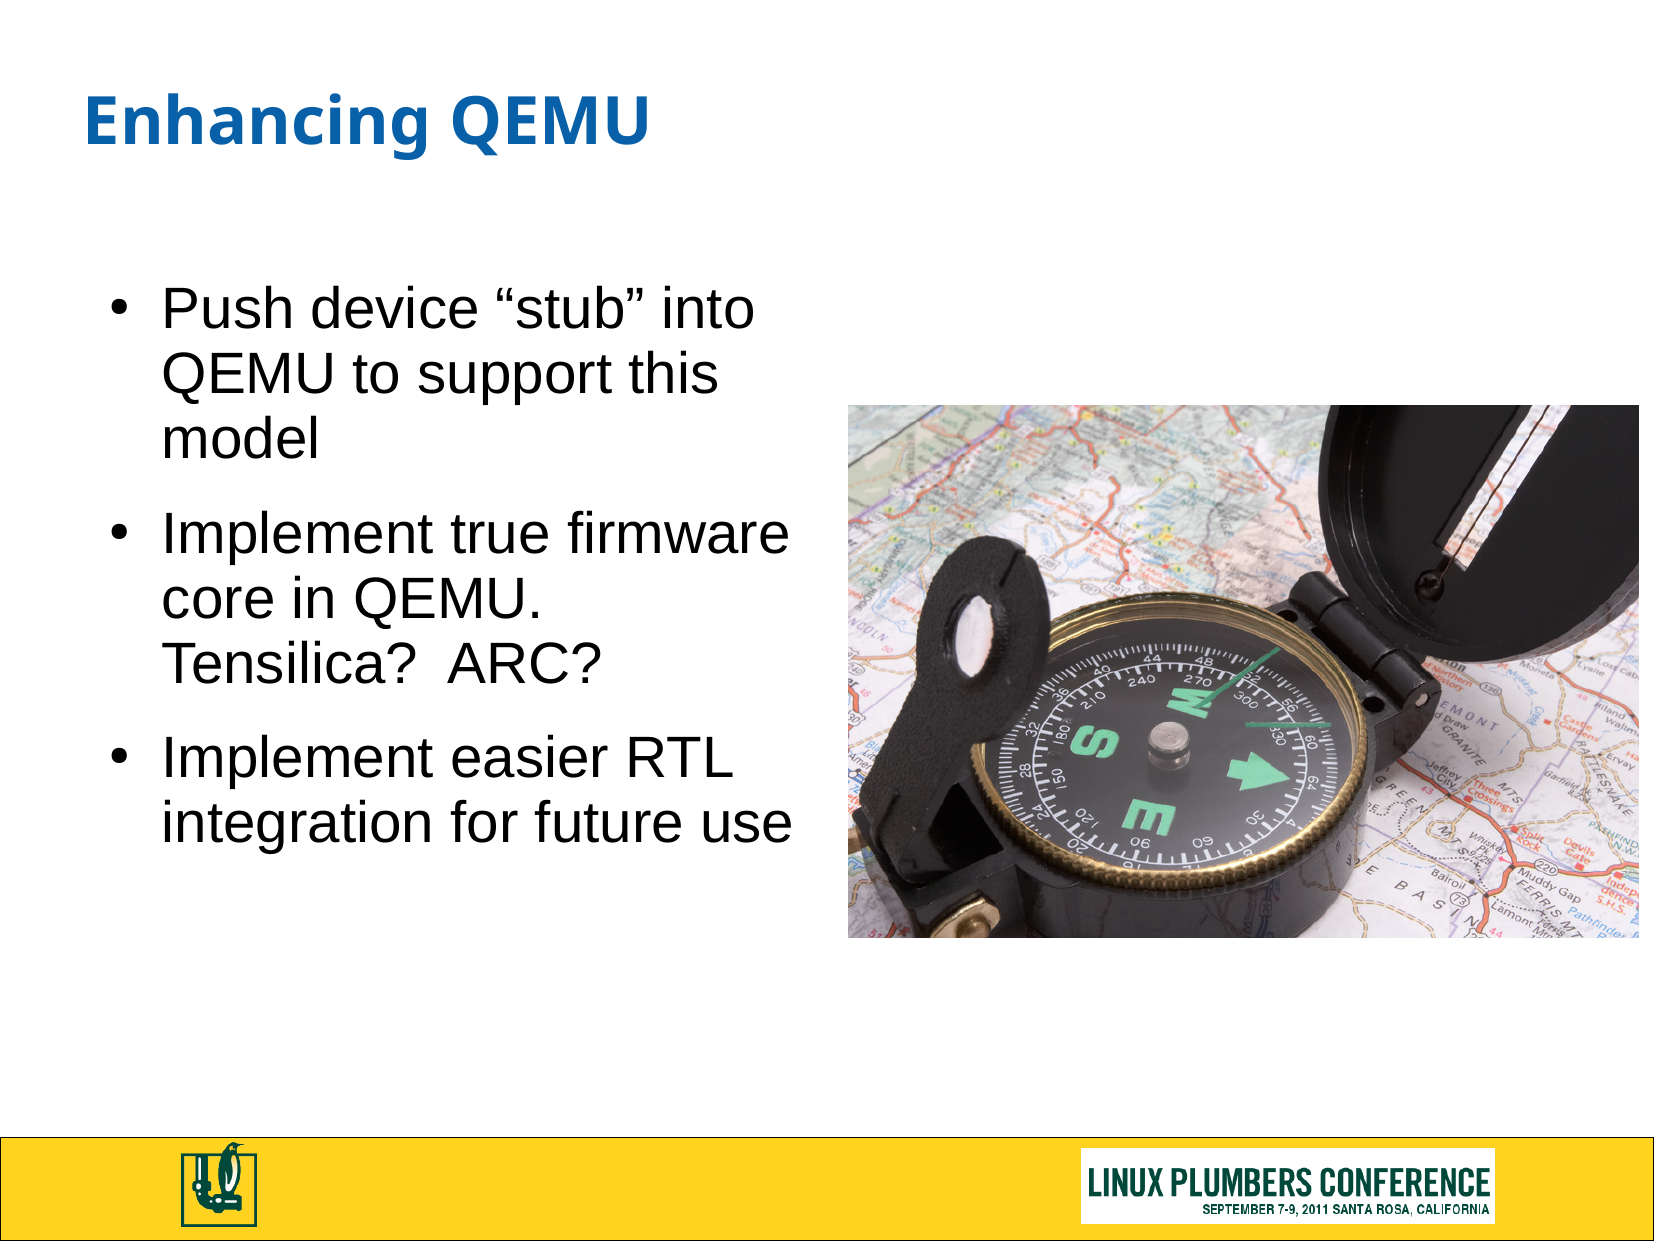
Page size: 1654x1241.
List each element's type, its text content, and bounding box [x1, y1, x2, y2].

picture [1081, 1148, 1495, 1224]
title Enhancing QEMU [82, 49, 1571, 188]
picture [181, 1142, 257, 1227]
list Push device “stub” into QEMU to support this model Implement true firmware core in QEMU. Tensilica? ARC? Implement easier RTL integration for future use [91, 275, 818, 1095]
picture [848, 405, 1639, 938]
